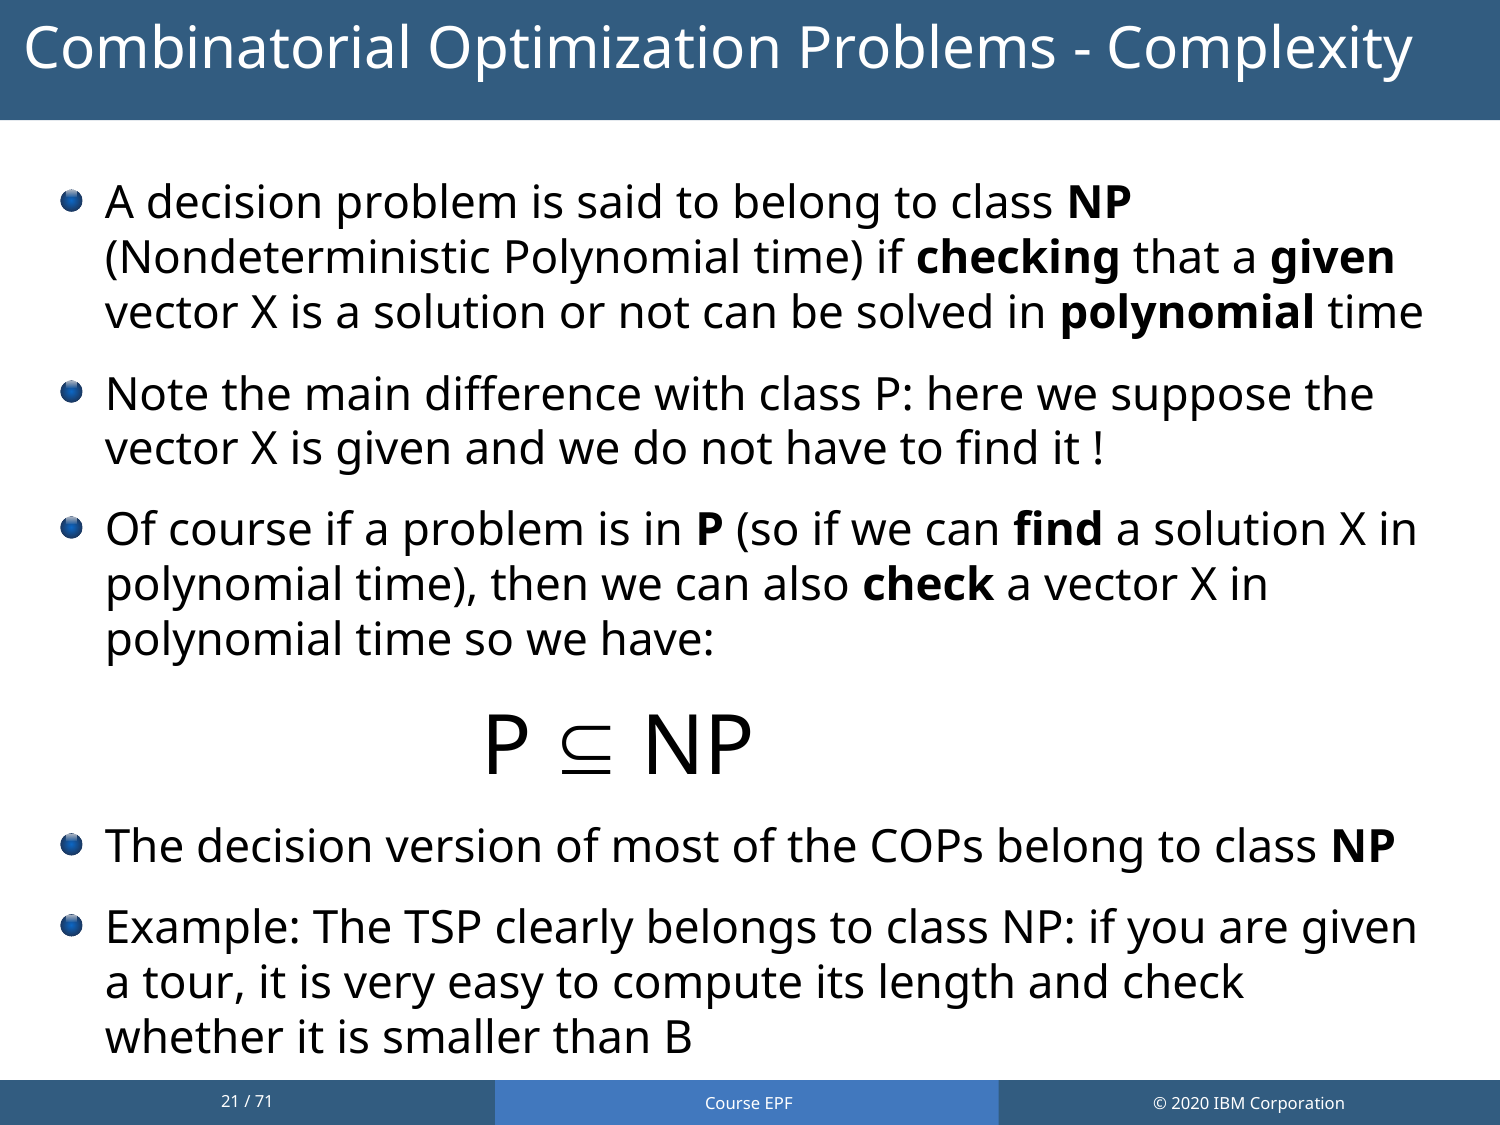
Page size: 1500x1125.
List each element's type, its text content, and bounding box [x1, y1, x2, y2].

title Combinatorial Optimization Problems - Complexity [0, 0, 1500, 121]
list A decision problem is said to belong to class NP (Nondeterministic Polynomial time) if checking that a given vector X is a solution or not can be solved in polynomial time Note the main difference with class P: here we suppose the vector X is given and we do not have to find it ! Of course if a problem is in P (so if we can find a solution X in polynomial time), then we can also check a vector X in polynomial time so we have: P ⊆ NP The decision version of most of the COPs belong to class NP Example: The TSP clearly belongs to class NP: if you are given a tour, it is very easy to compute its length and check whether it is smaller than B [45, 165, 1441, 1125]
